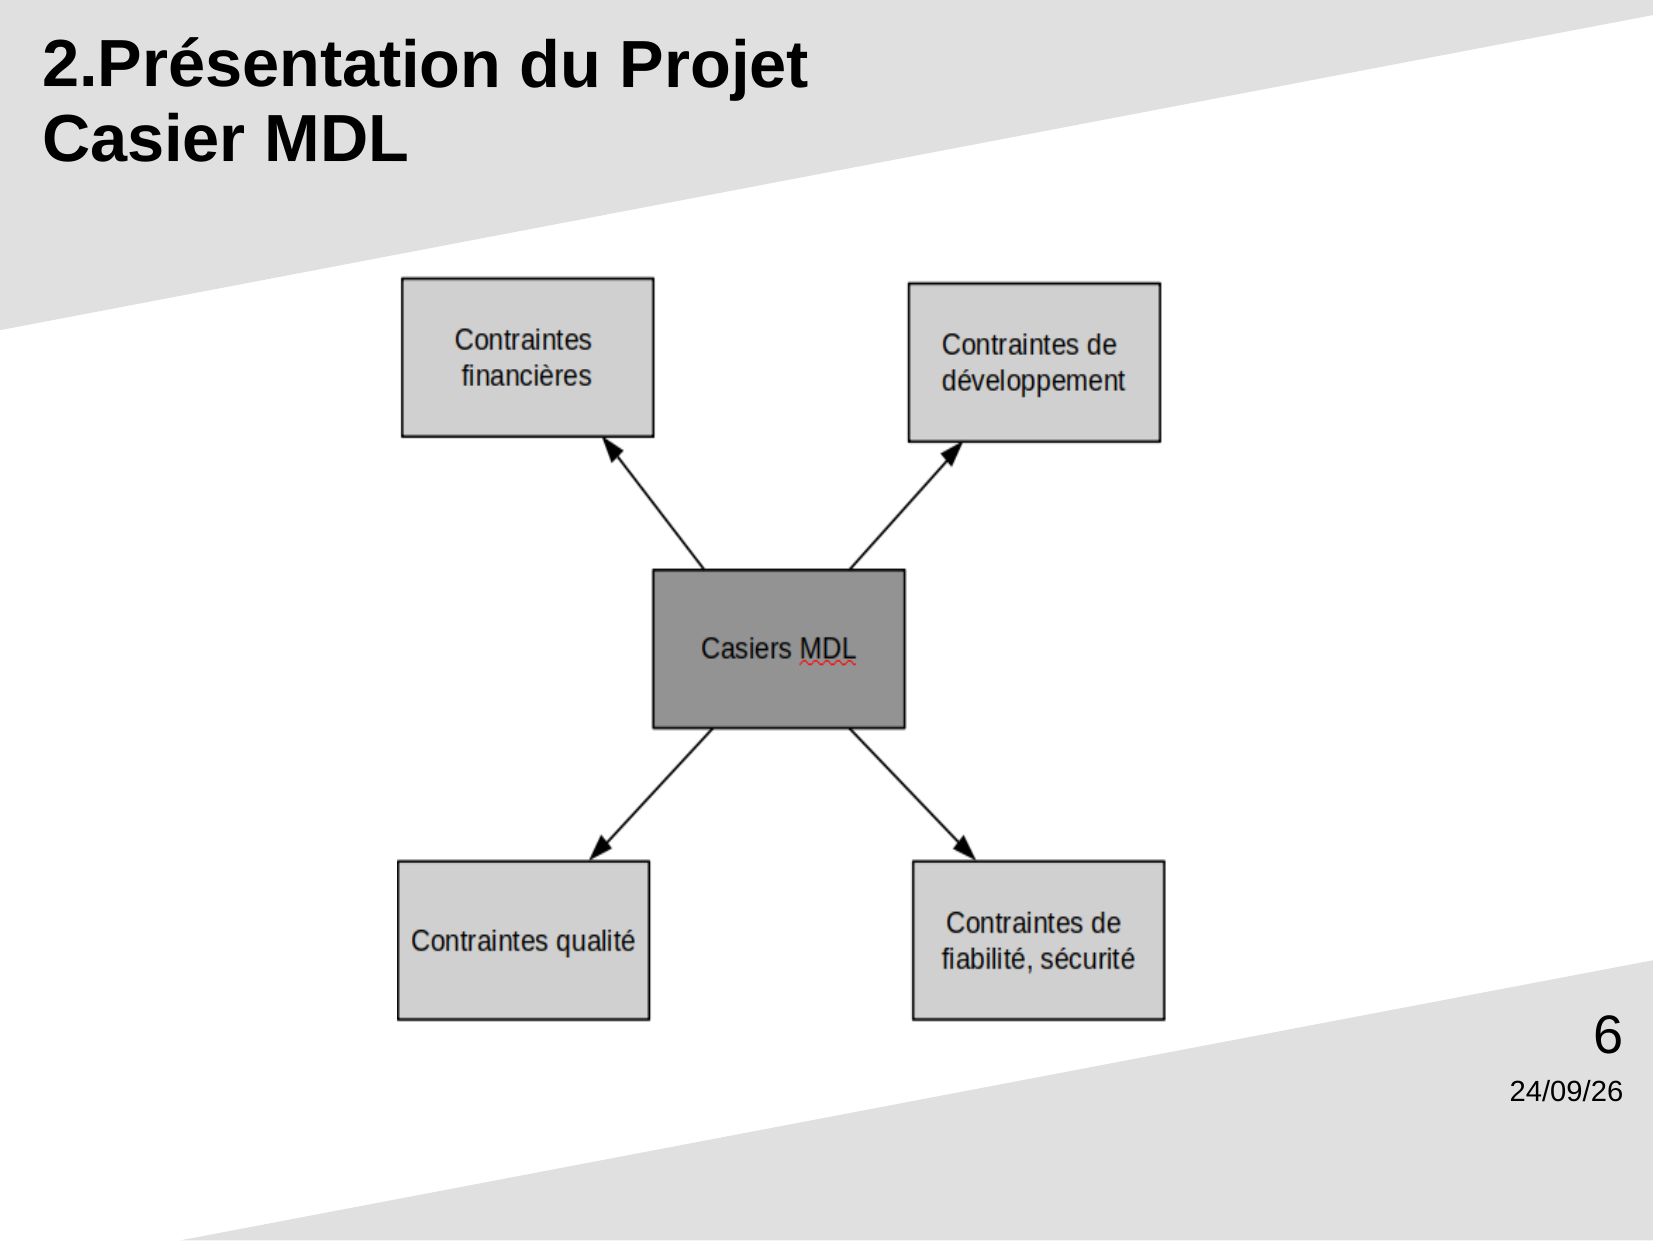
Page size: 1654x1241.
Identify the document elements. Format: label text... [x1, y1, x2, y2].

title 2.Présentation du Projet Casier MDL [42, 0, 1560, 206]
picture [397, 270, 1170, 1028]
